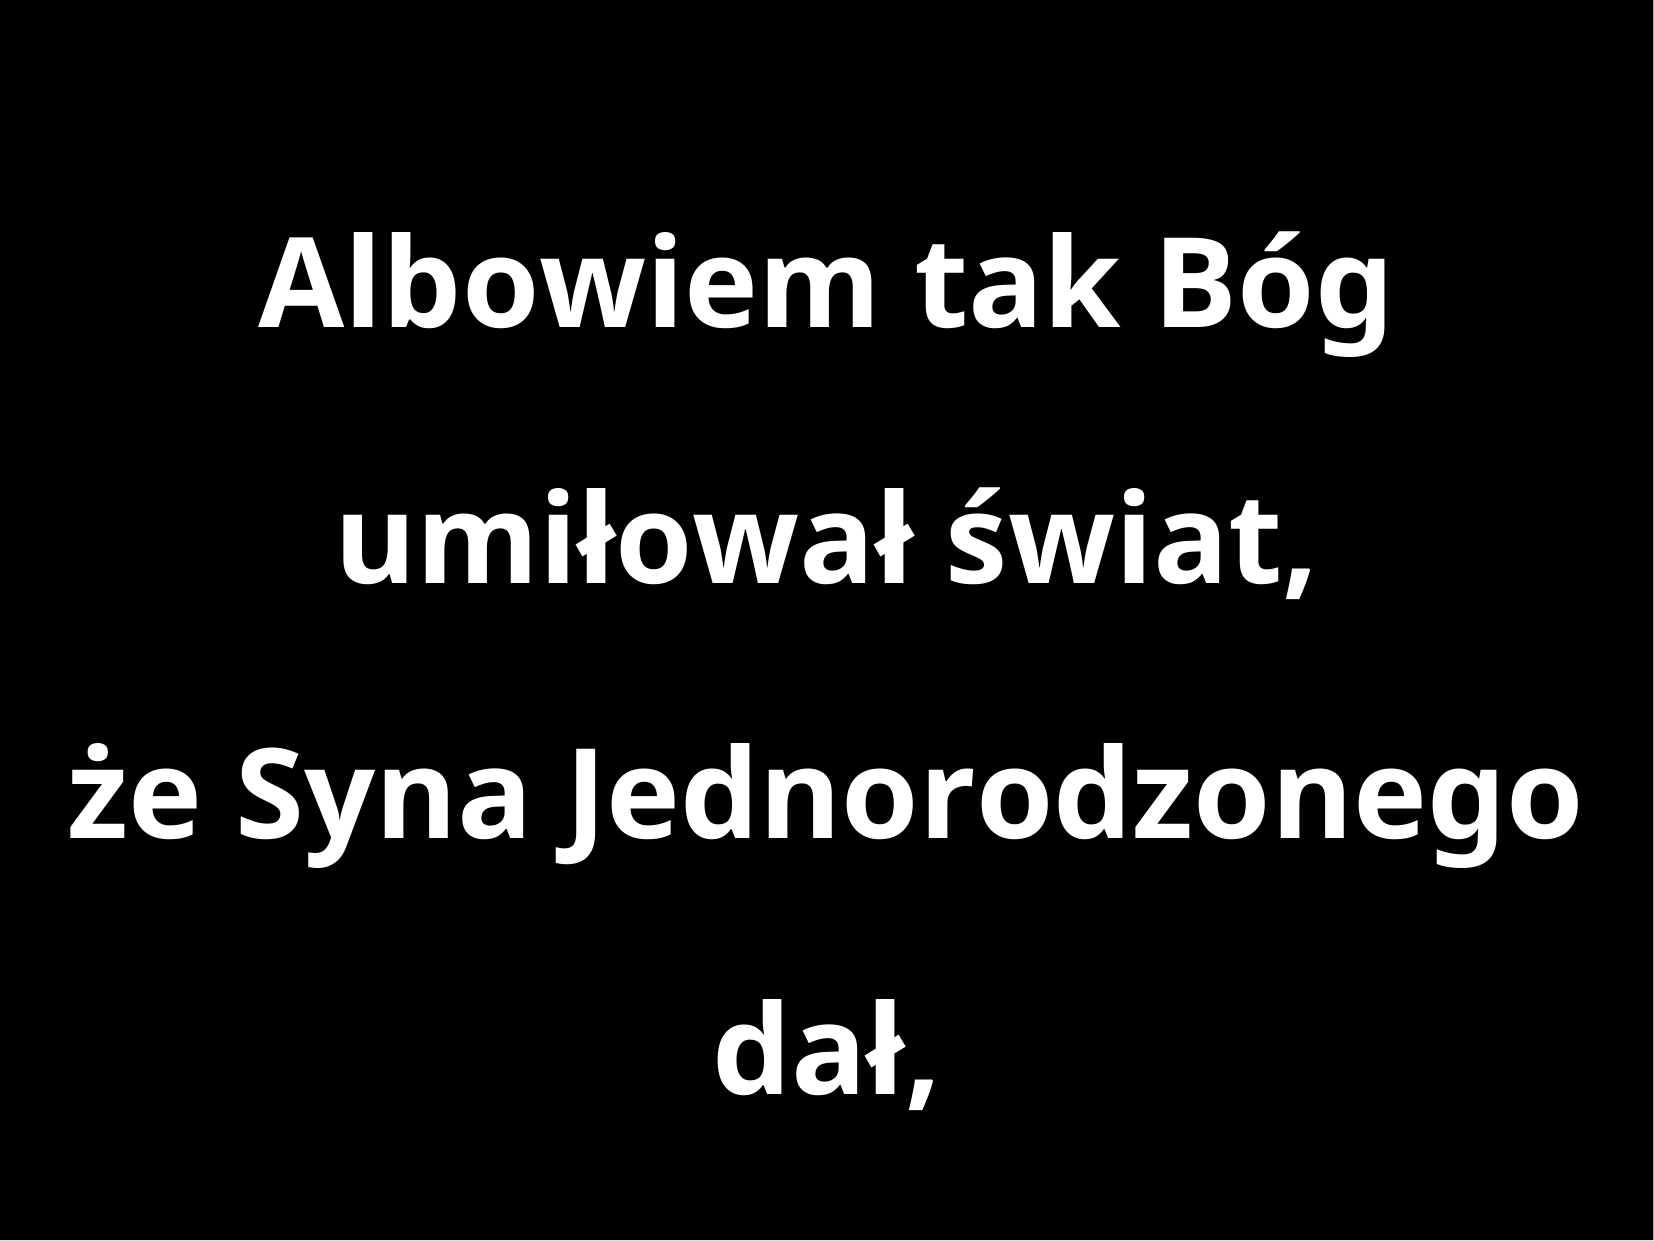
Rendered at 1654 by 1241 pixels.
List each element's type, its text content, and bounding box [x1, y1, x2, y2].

title Albowiem tak Bóg umiłował świat, że Syna Jednorodzonego dał, [0, 0, 1654, 1241]
